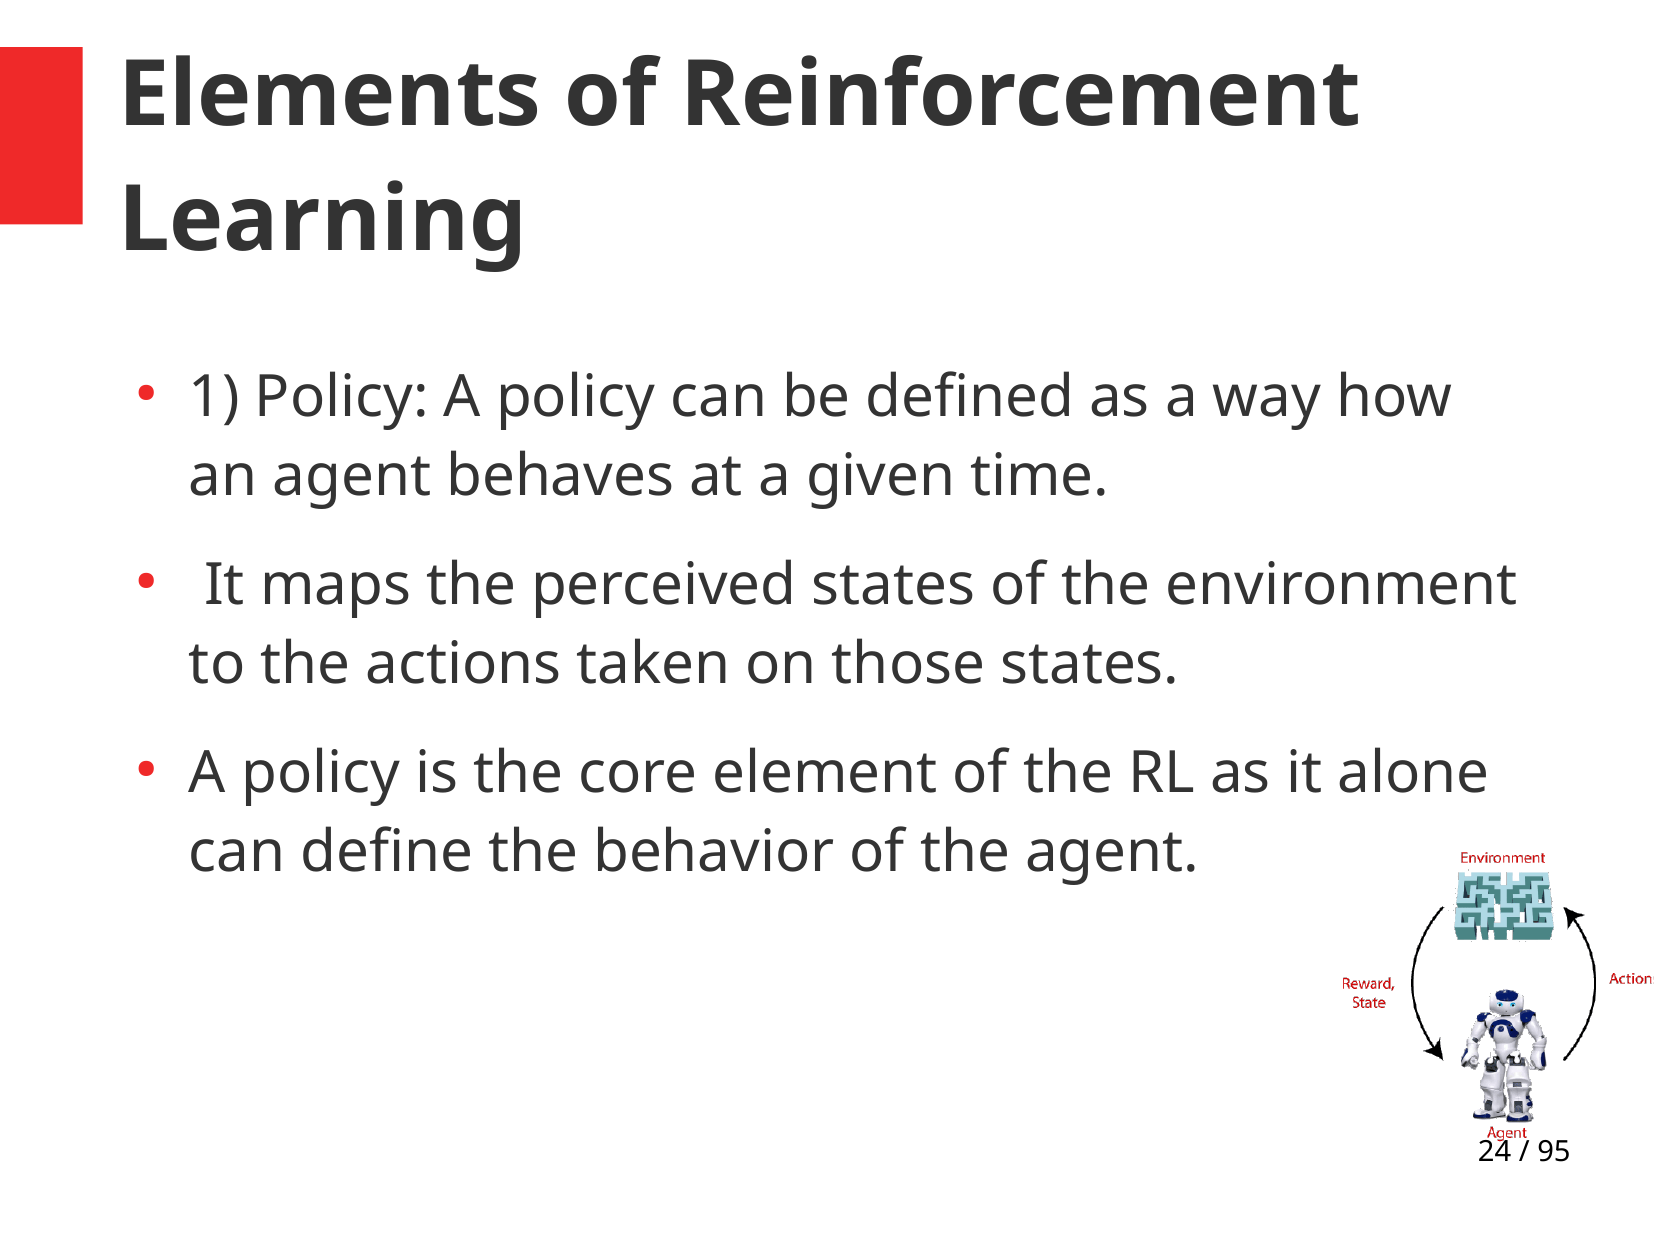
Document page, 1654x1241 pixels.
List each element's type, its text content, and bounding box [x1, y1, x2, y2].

picture [1334, 847, 1654, 1146]
title Elements of Reinforcement Learning [118, 28, 1571, 278]
list 1) Policy: A policy can be defined as a way how an agent behaves at a given time. It maps the perceived states of the environment to the actions taken on those states. A policy is the core element of the RL as it alone can define the behavior of the agent. [118, 354, 1536, 1074]
